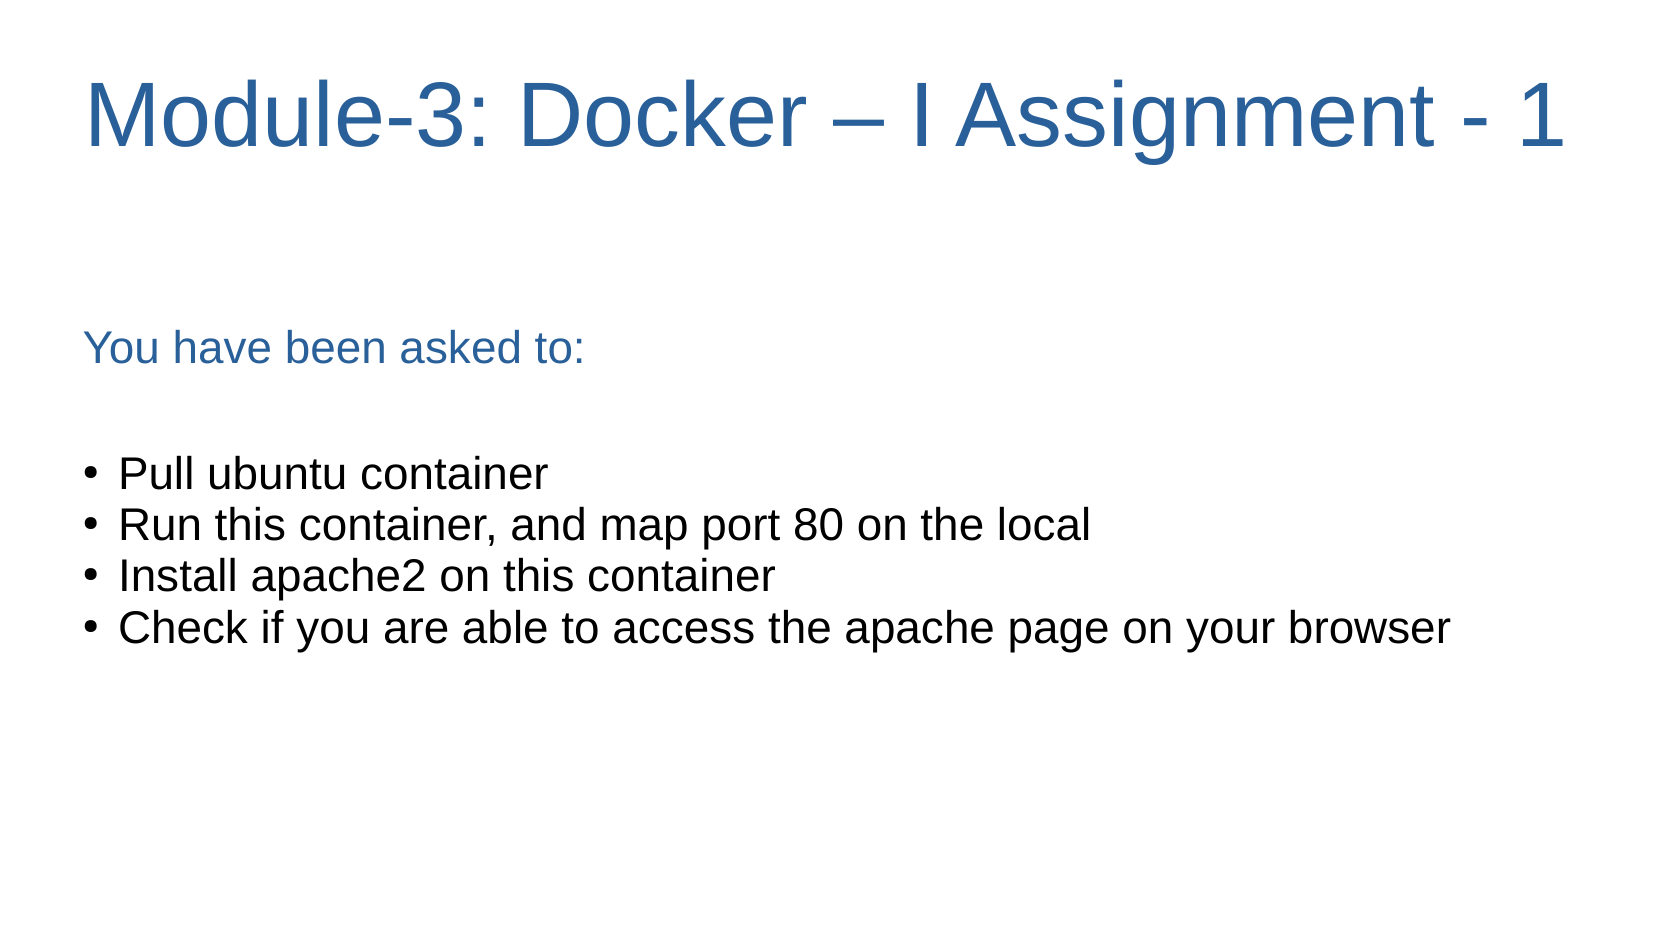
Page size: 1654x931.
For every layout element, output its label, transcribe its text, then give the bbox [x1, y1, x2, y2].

title Module-3: Docker – I Assignment - 1 [82, 37, 1571, 193]
subtitle You have been asked to: Pull ubuntu container Run this container, and map port 80 on the local Install apache2 on this container Check if you are able to access the apache page on your browser [82, 217, 1571, 758]
